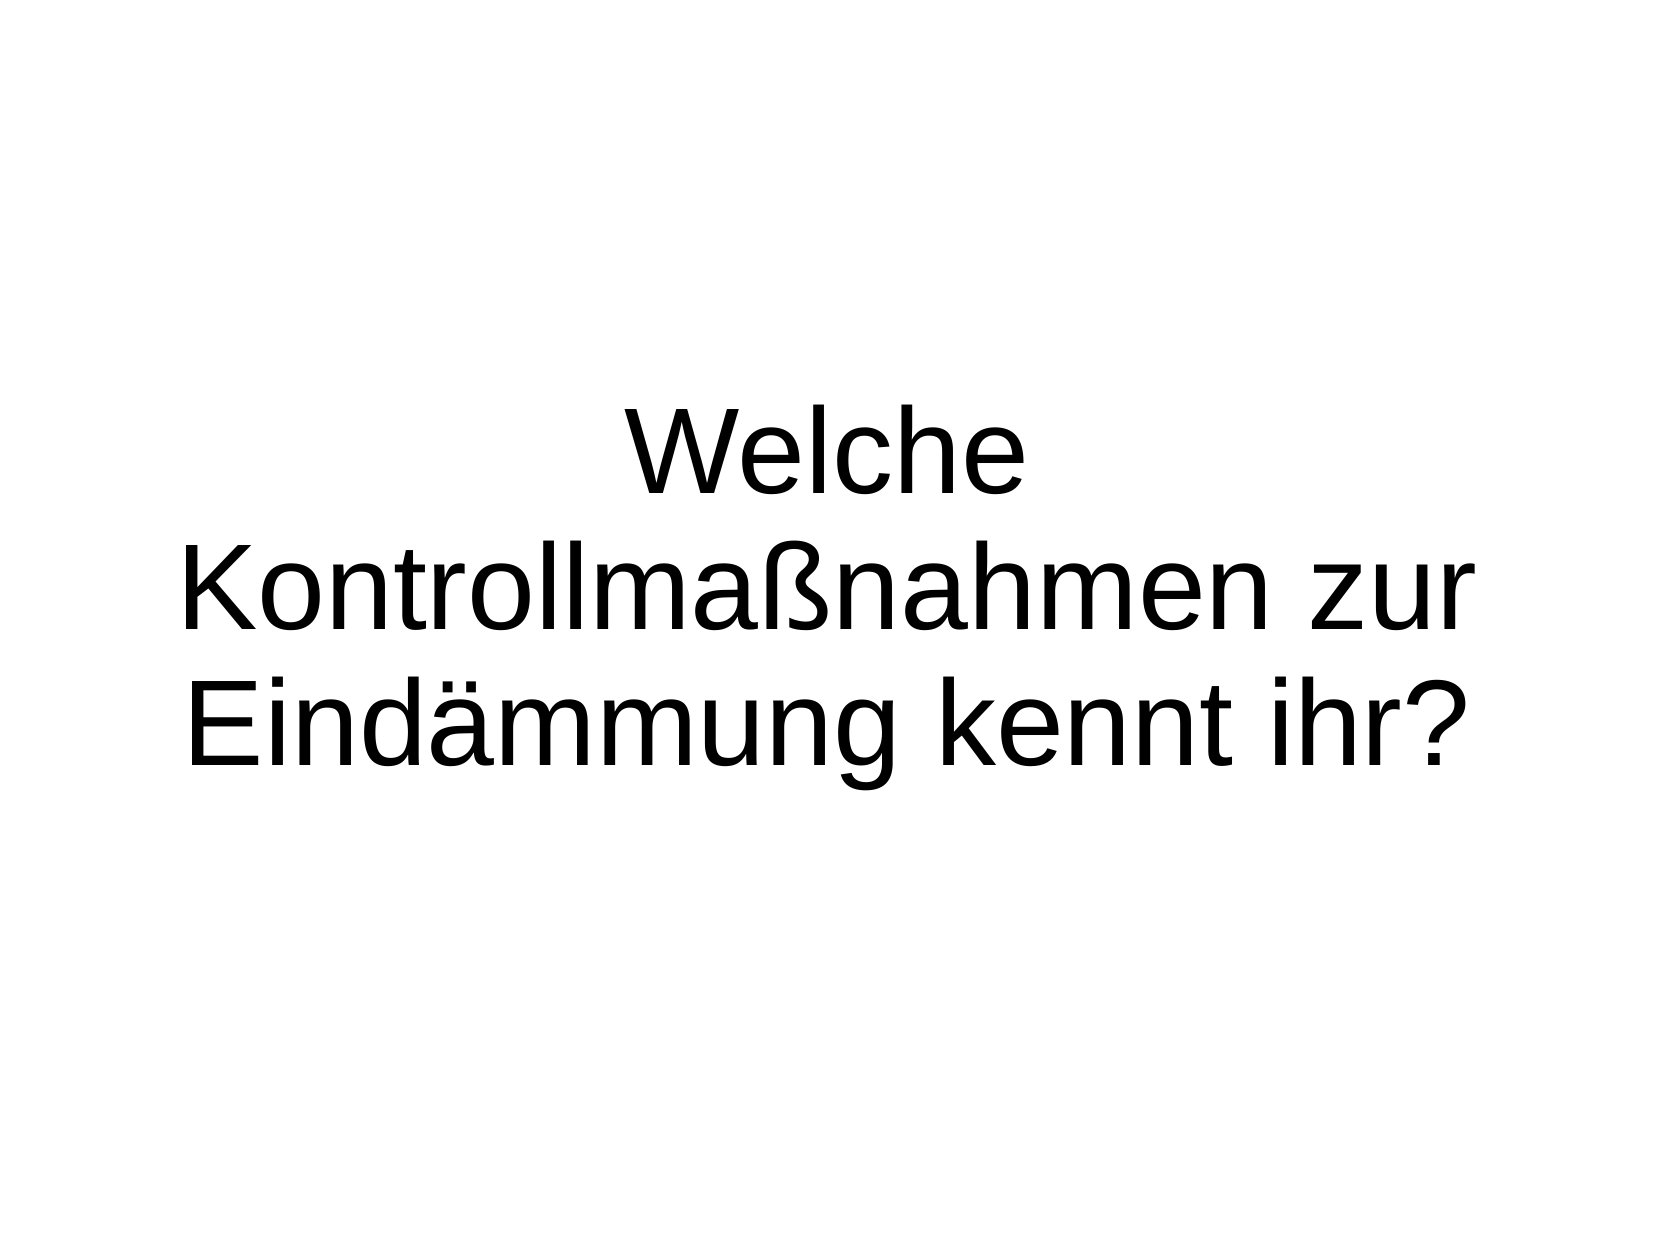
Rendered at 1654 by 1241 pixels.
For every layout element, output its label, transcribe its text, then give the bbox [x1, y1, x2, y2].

title Welche Kontrollmaßnahmen zur Eindämmung kennt ihr? [82, 382, 1571, 792]
